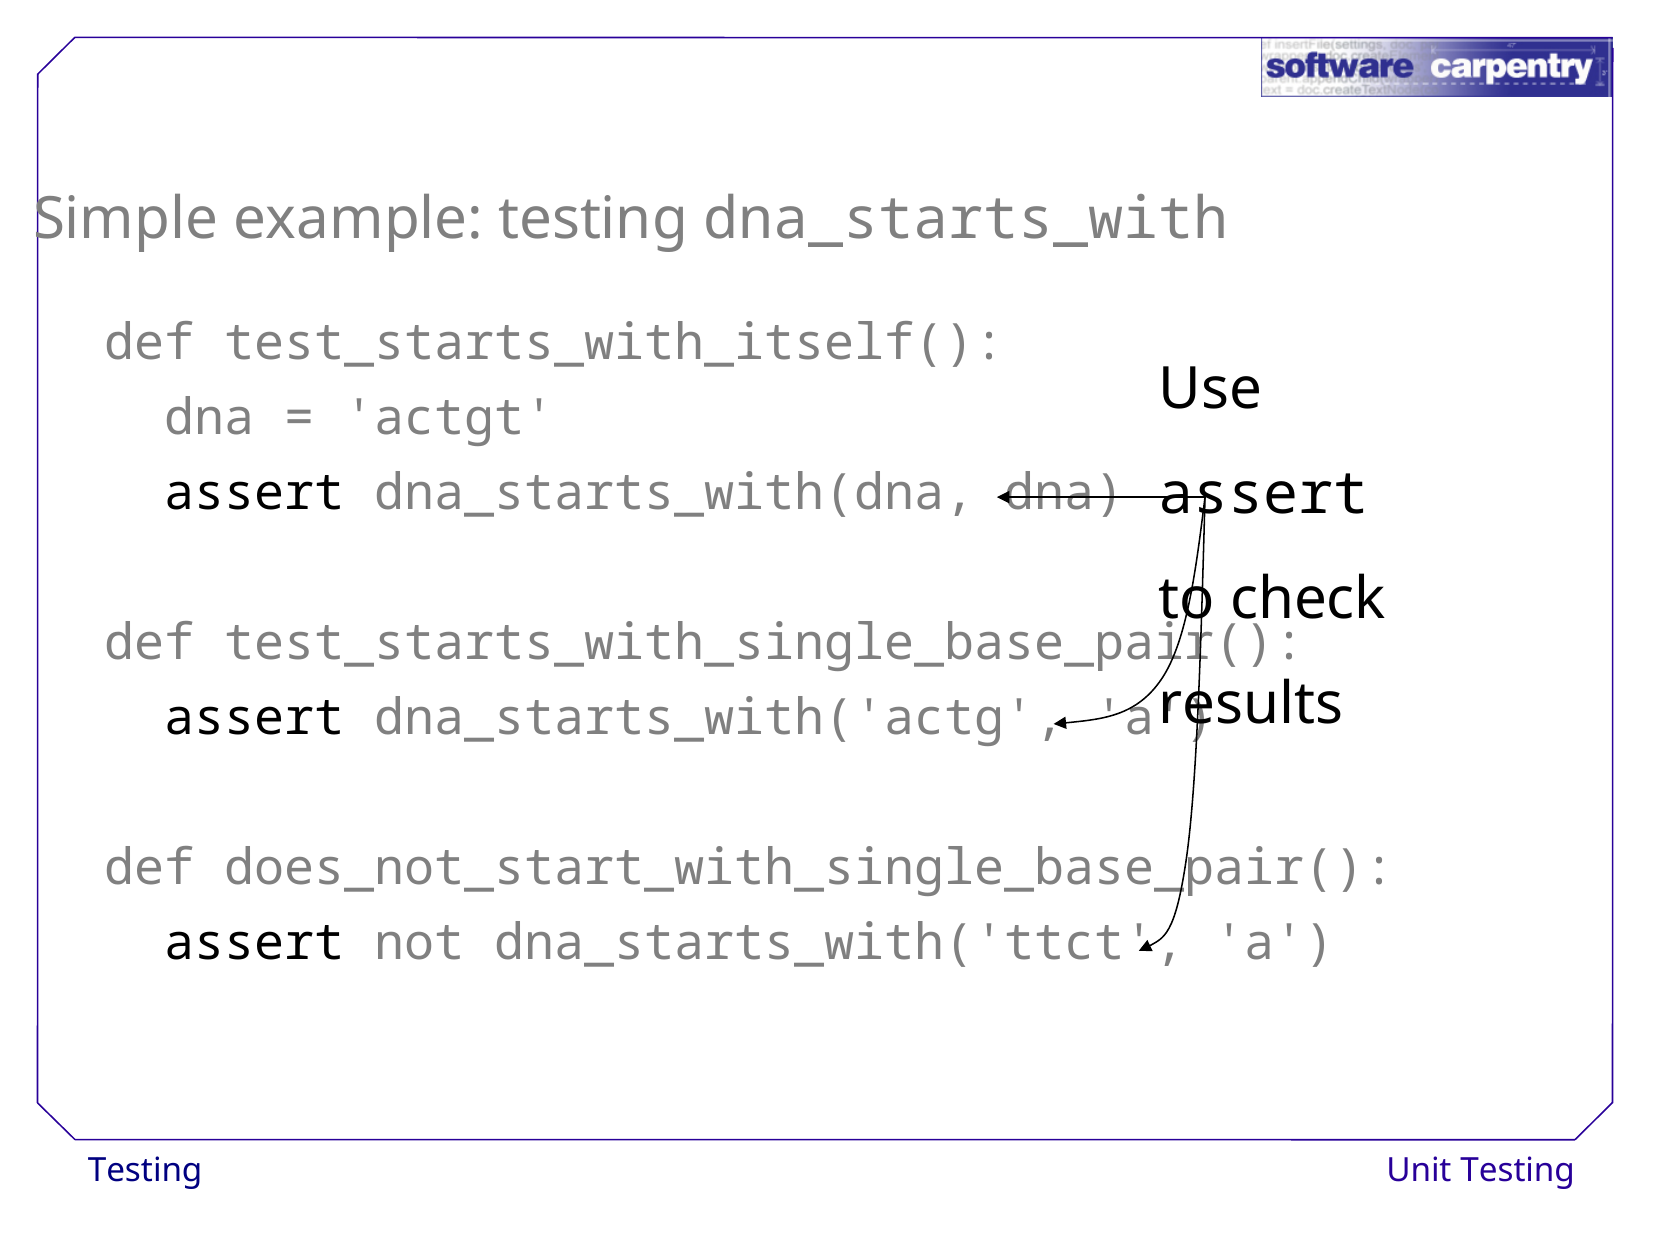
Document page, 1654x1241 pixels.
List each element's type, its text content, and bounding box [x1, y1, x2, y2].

text_box Use assert to check results [1144, 616, 1200, 744]
picture [1261, 39, 1613, 97]
text_box Simple example: testing dna_starts_with [18, 138, 1394, 259]
text_box def test_starts_with_itself(): dna = 'actgt' assert dna_starts_with(dna, dna) def test_starts_with_single_base_pair(): assert dna_starts_with('actg', 'a') def does_not_start_with_single_base_pair(): assert not dna_starts_with('ttct', 'a') [89, 287, 1512, 1037]
text_box Use assert to check results [1144, 308, 1551, 744]
text_box Use assert to check results [1194, 527, 1203, 587]
text_box Use assert to check results [1144, 498, 1204, 696]
